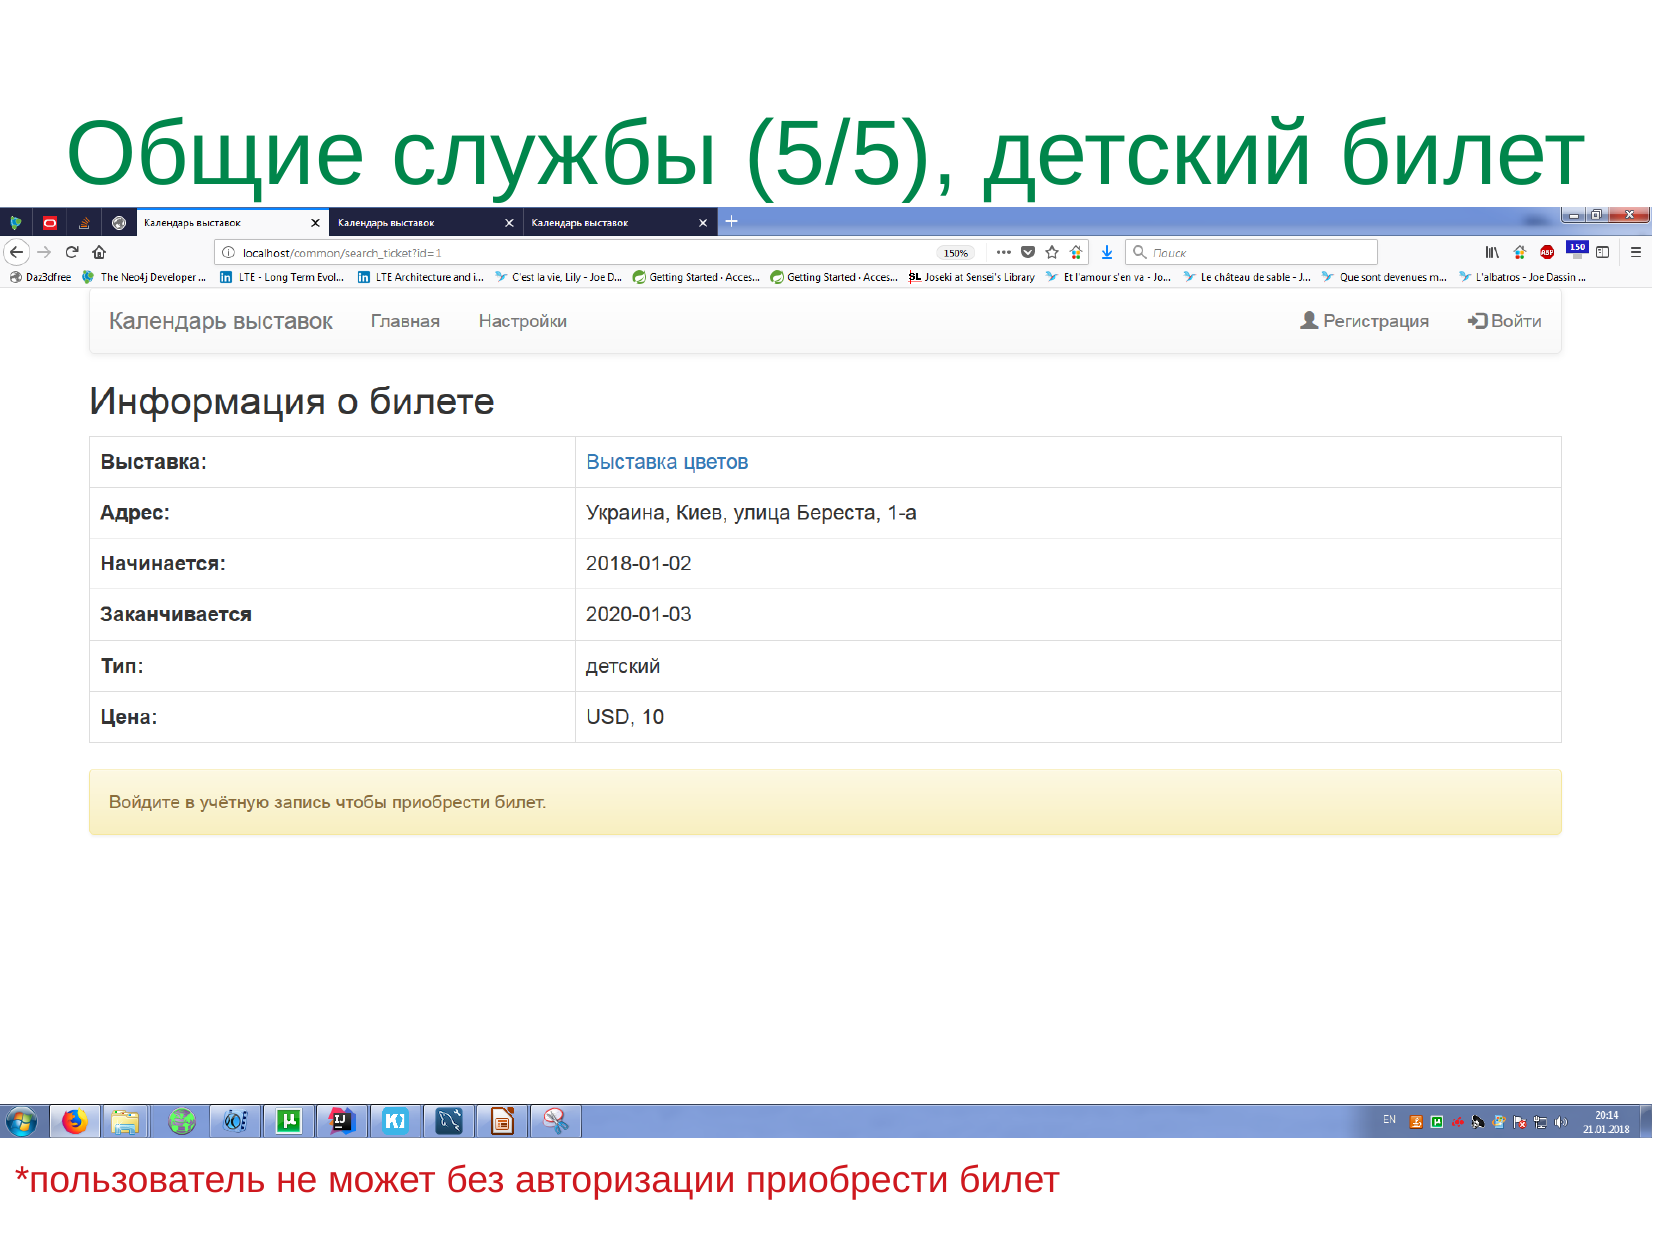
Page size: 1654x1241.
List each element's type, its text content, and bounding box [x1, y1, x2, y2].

picture [0, 207, 1652, 1138]
text_box *пользователь не может без авторизации приобрести билет [0, 1151, 1654, 1208]
title Общие службы (5/5), детский билет [0, 49, 1654, 257]
